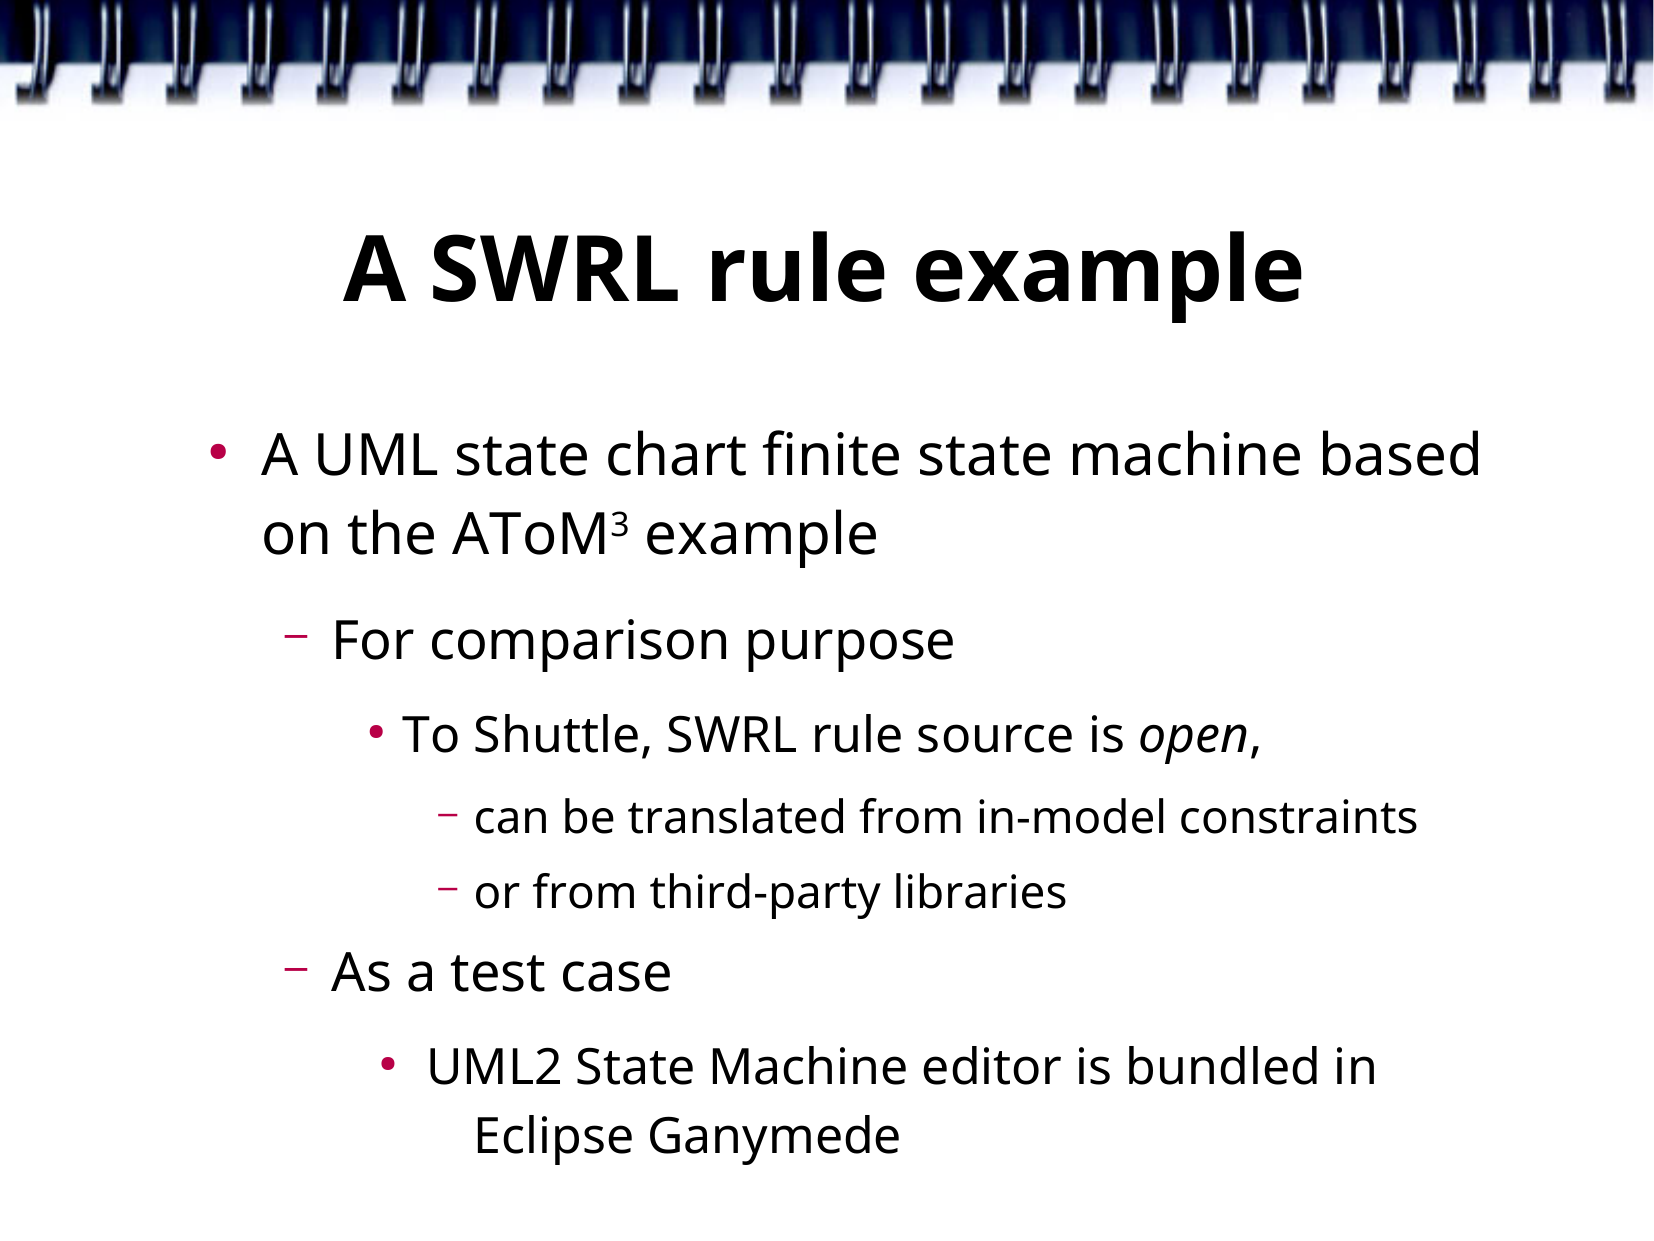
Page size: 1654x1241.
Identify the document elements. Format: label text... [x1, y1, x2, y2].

picture [0, 0, 1654, 121]
list A UML state chart finite state machine based on the AToM3 example For comparison purpose To Shuttle, SWRL rule source is open, can be translated from in-model constraints or from third-party libraries As a test case UML2 State Machine editor is bundled in Eclipse Ganymede [190, 413, 1506, 1182]
title A SWRL rule example [139, 161, 1535, 370]
